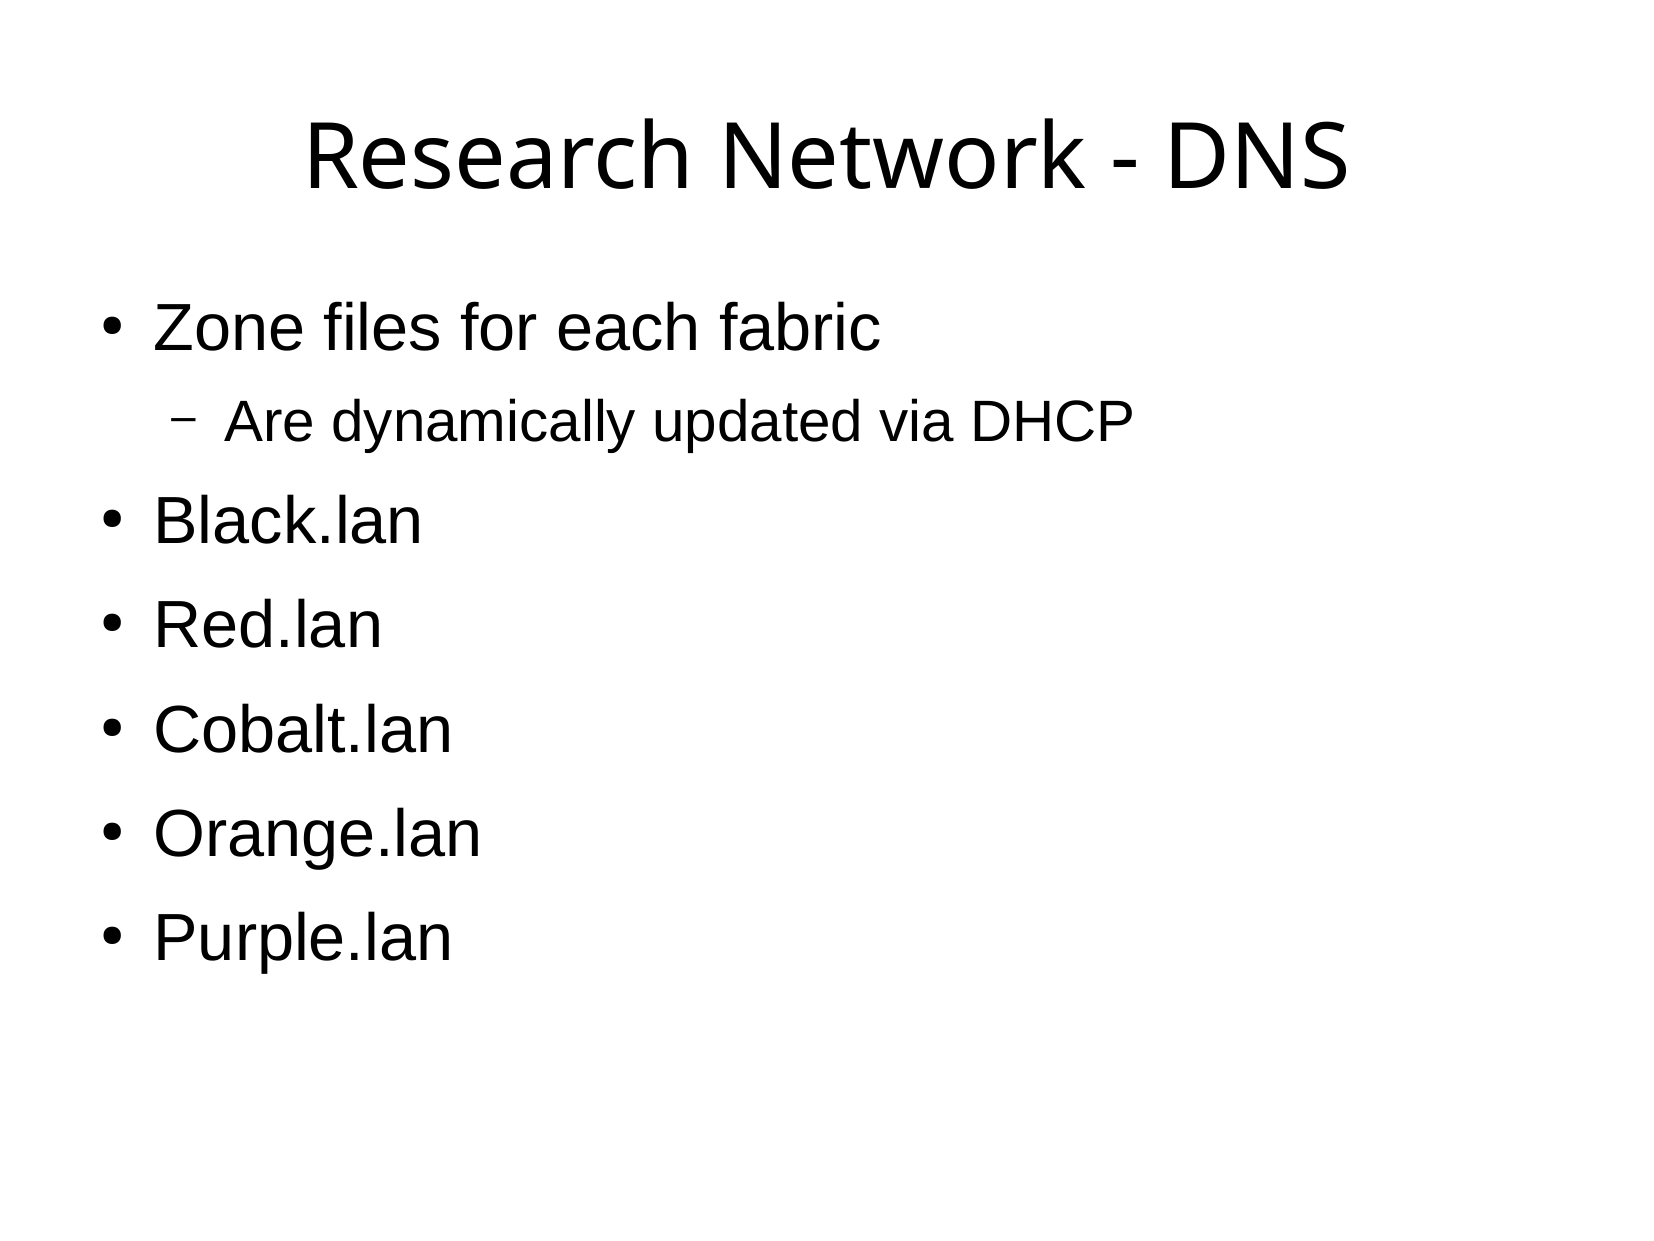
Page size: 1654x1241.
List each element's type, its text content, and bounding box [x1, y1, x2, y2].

list Zone files for each fabric Are dynamically updated via DHCP Black.lan Red.lan Cobalt.lan Orange.lan Purple.lan [82, 290, 1571, 1010]
title Research Network - DNS [82, 49, 1571, 257]
